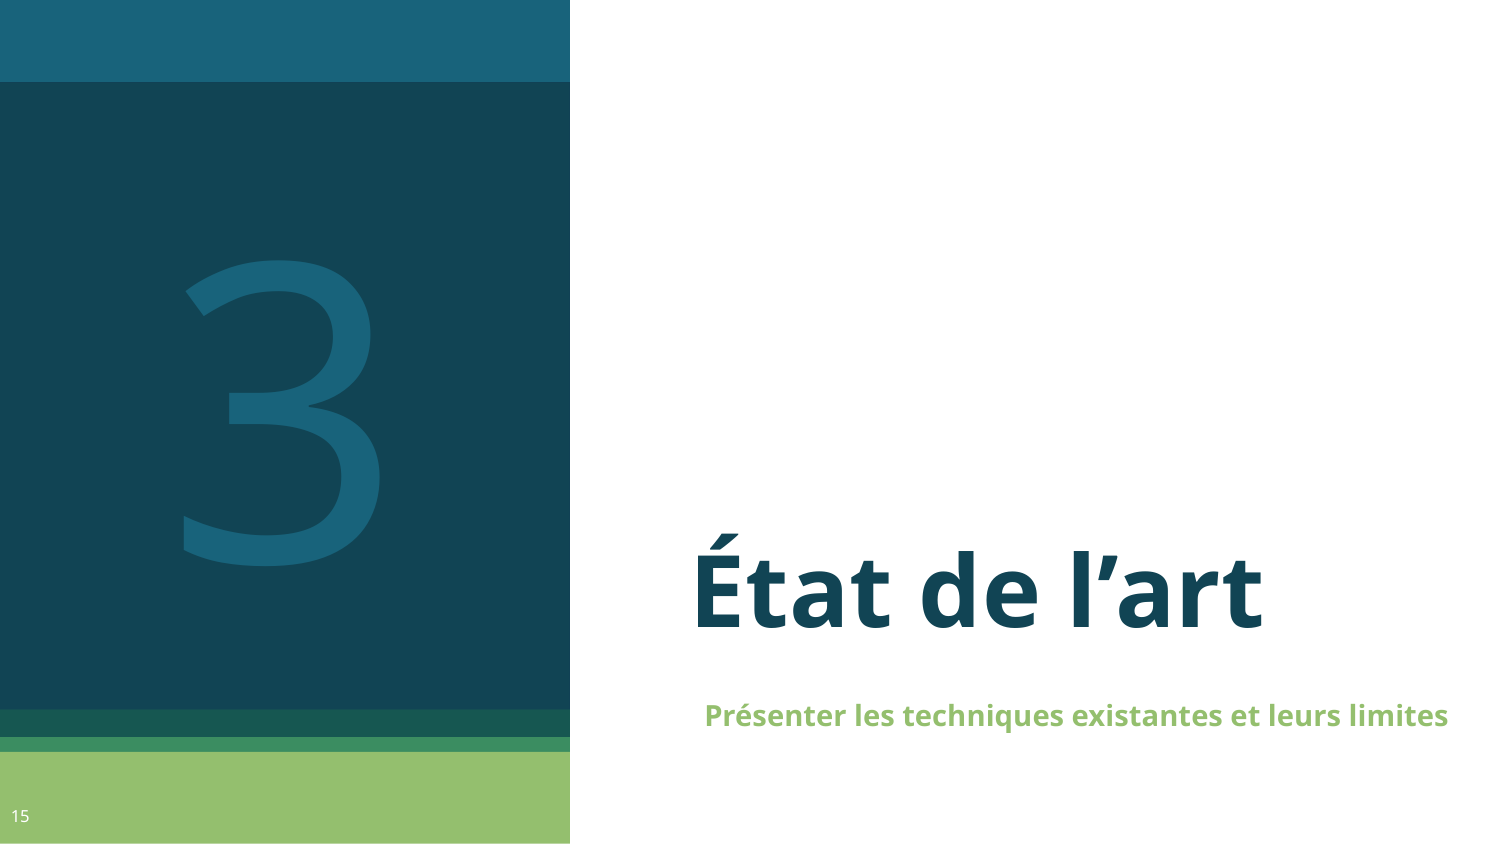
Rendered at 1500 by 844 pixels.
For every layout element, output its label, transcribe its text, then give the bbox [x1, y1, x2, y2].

title État de l’art [674, 472, 1414, 663]
subtitle Présenter les techniques existantes et leurs limites [689, 682, 1467, 791]
text_box 3 [0, 82, 570, 709]
slide_number <numéro> [0, 790, 49, 844]
